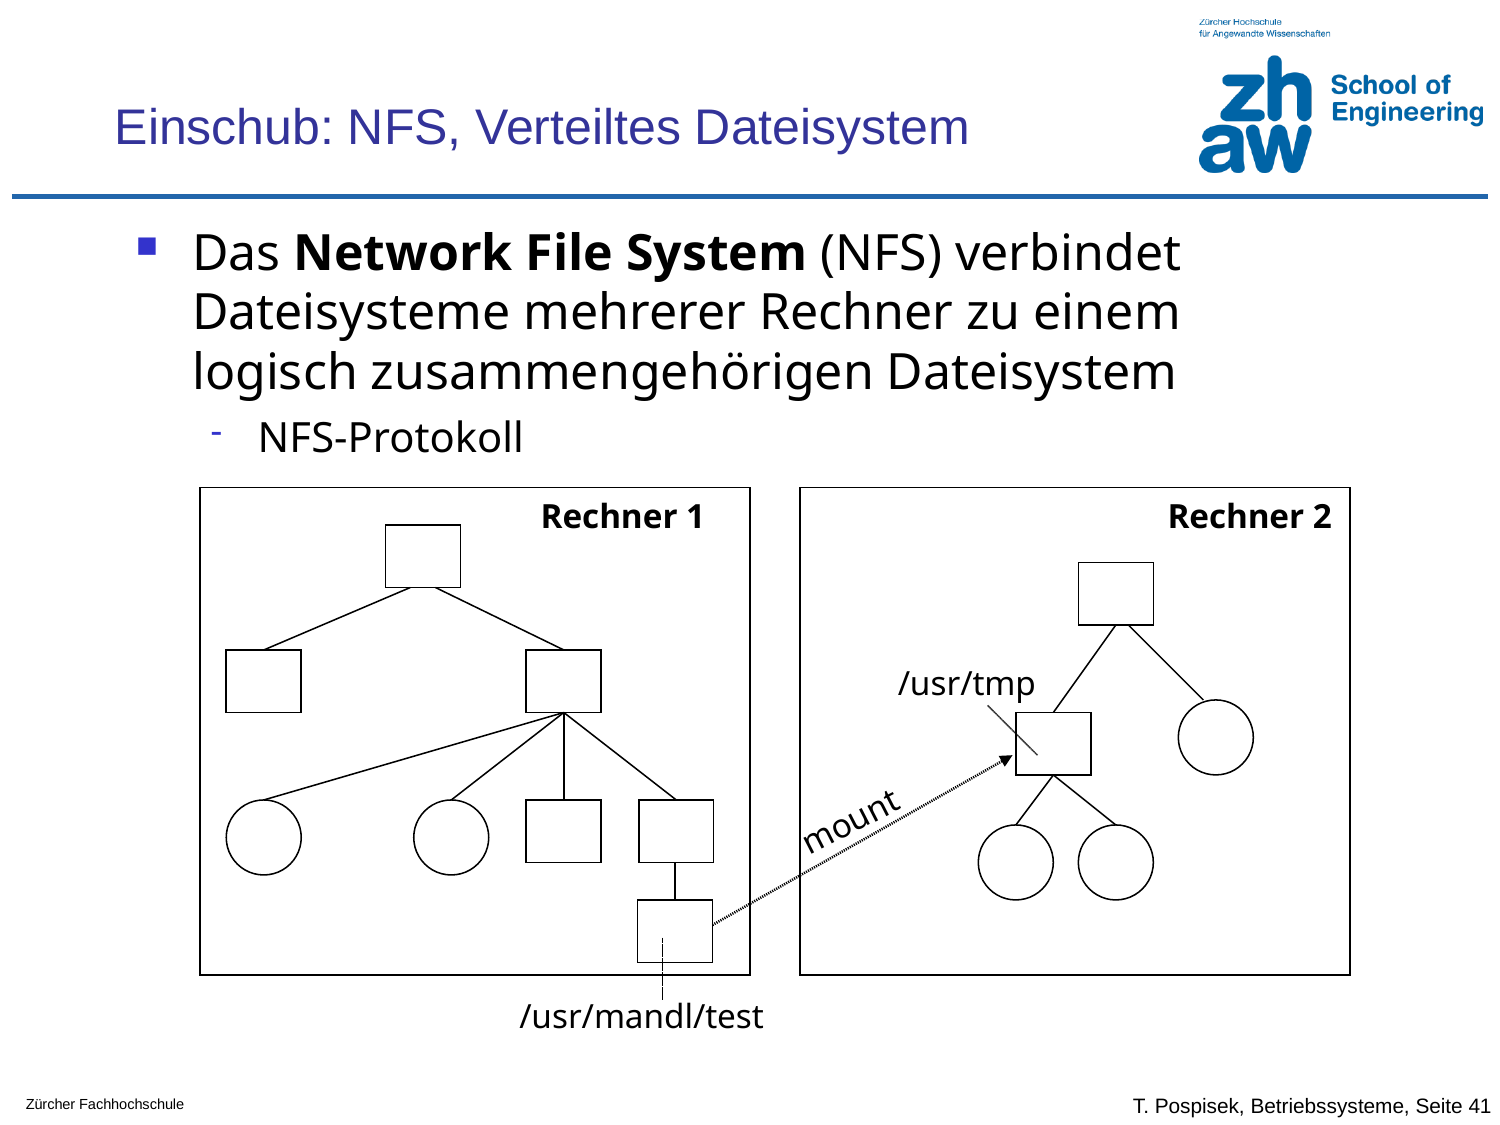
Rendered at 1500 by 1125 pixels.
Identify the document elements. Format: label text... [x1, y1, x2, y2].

text_box /usr/tmp [883, 655, 1051, 710]
text_box Rechner 2 [1152, 487, 1347, 543]
list Das Network File System (NFS) verbindet Dateisysteme mehrerer Rechner zu einem logisch zusammengehörigen Dateisystem NFS-Protokoll [120, 212, 1375, 413]
text_box Rechner 1 [525, 487, 721, 543]
text_box mount [777, 765, 922, 875]
picture [1199, 19, 1483, 173]
text_box /usr/mandl/test [504, 987, 779, 1043]
title Einschub: NFS, Verteiltes Dateisystem [99, 50, 1379, 163]
